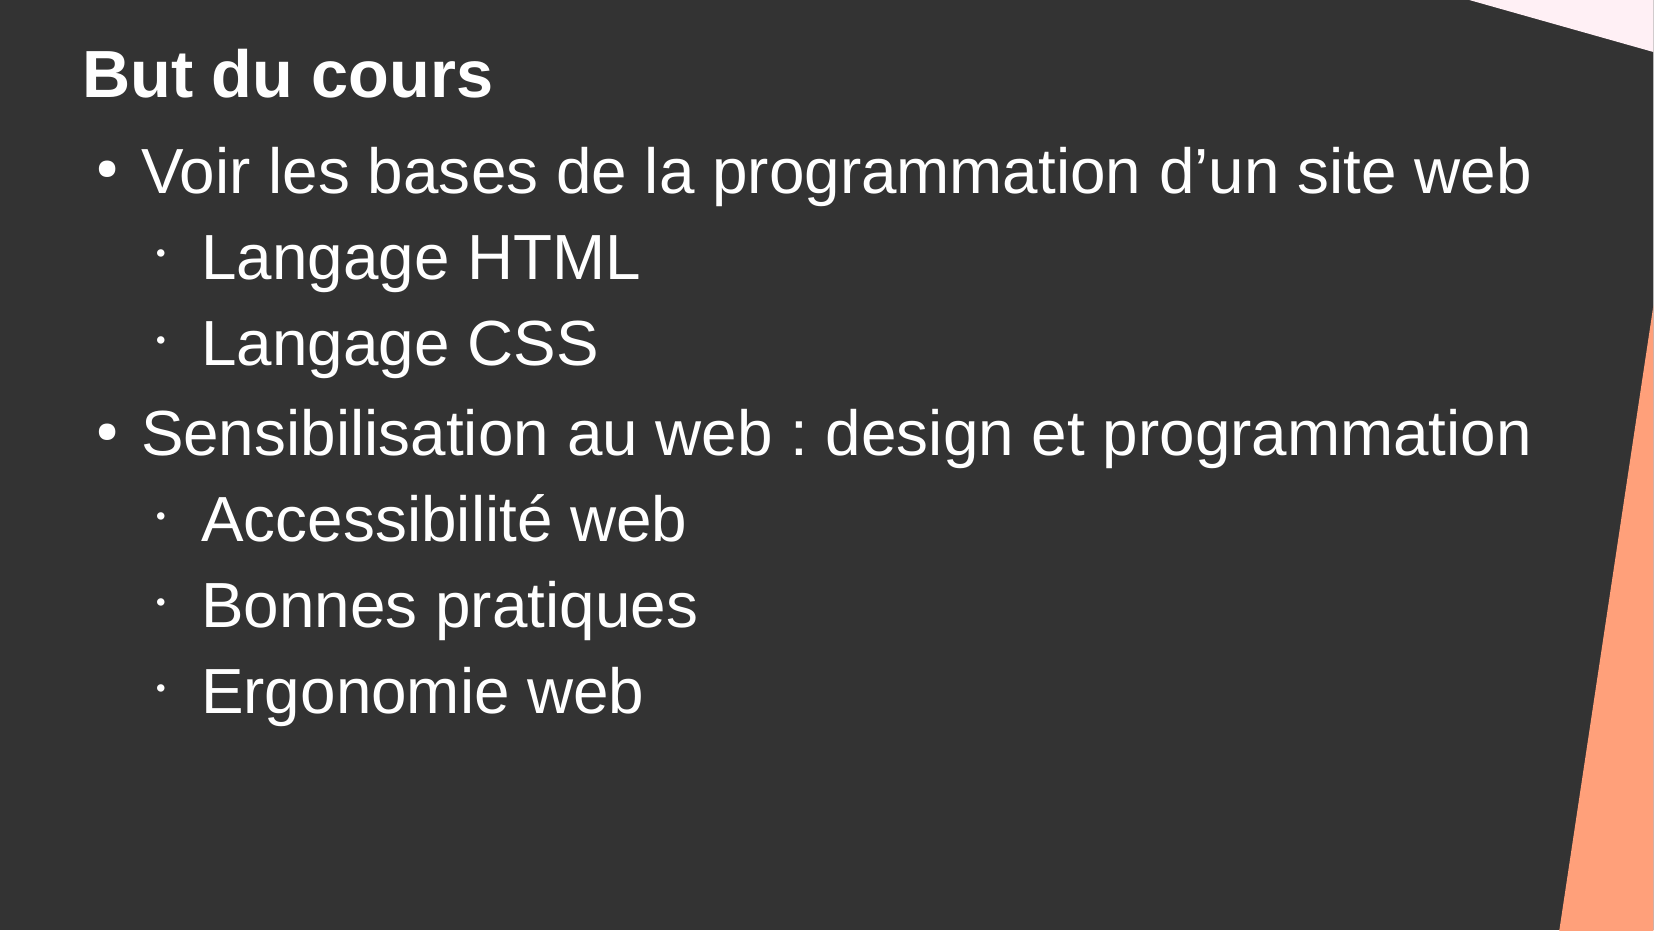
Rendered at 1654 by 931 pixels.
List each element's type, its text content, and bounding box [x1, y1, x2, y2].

title But du cours [82, 36, 1571, 122]
text_box [1559, 301, 1654, 931]
list Voir les bases de la programmation d’un site web Langage HTML Langage CSS Sensibilisation au web : design et programmation Accessibilité web Bonnes pratiques Ergonomie web [80, 135, 1559, 762]
text_box [1469, 0, 1654, 53]
